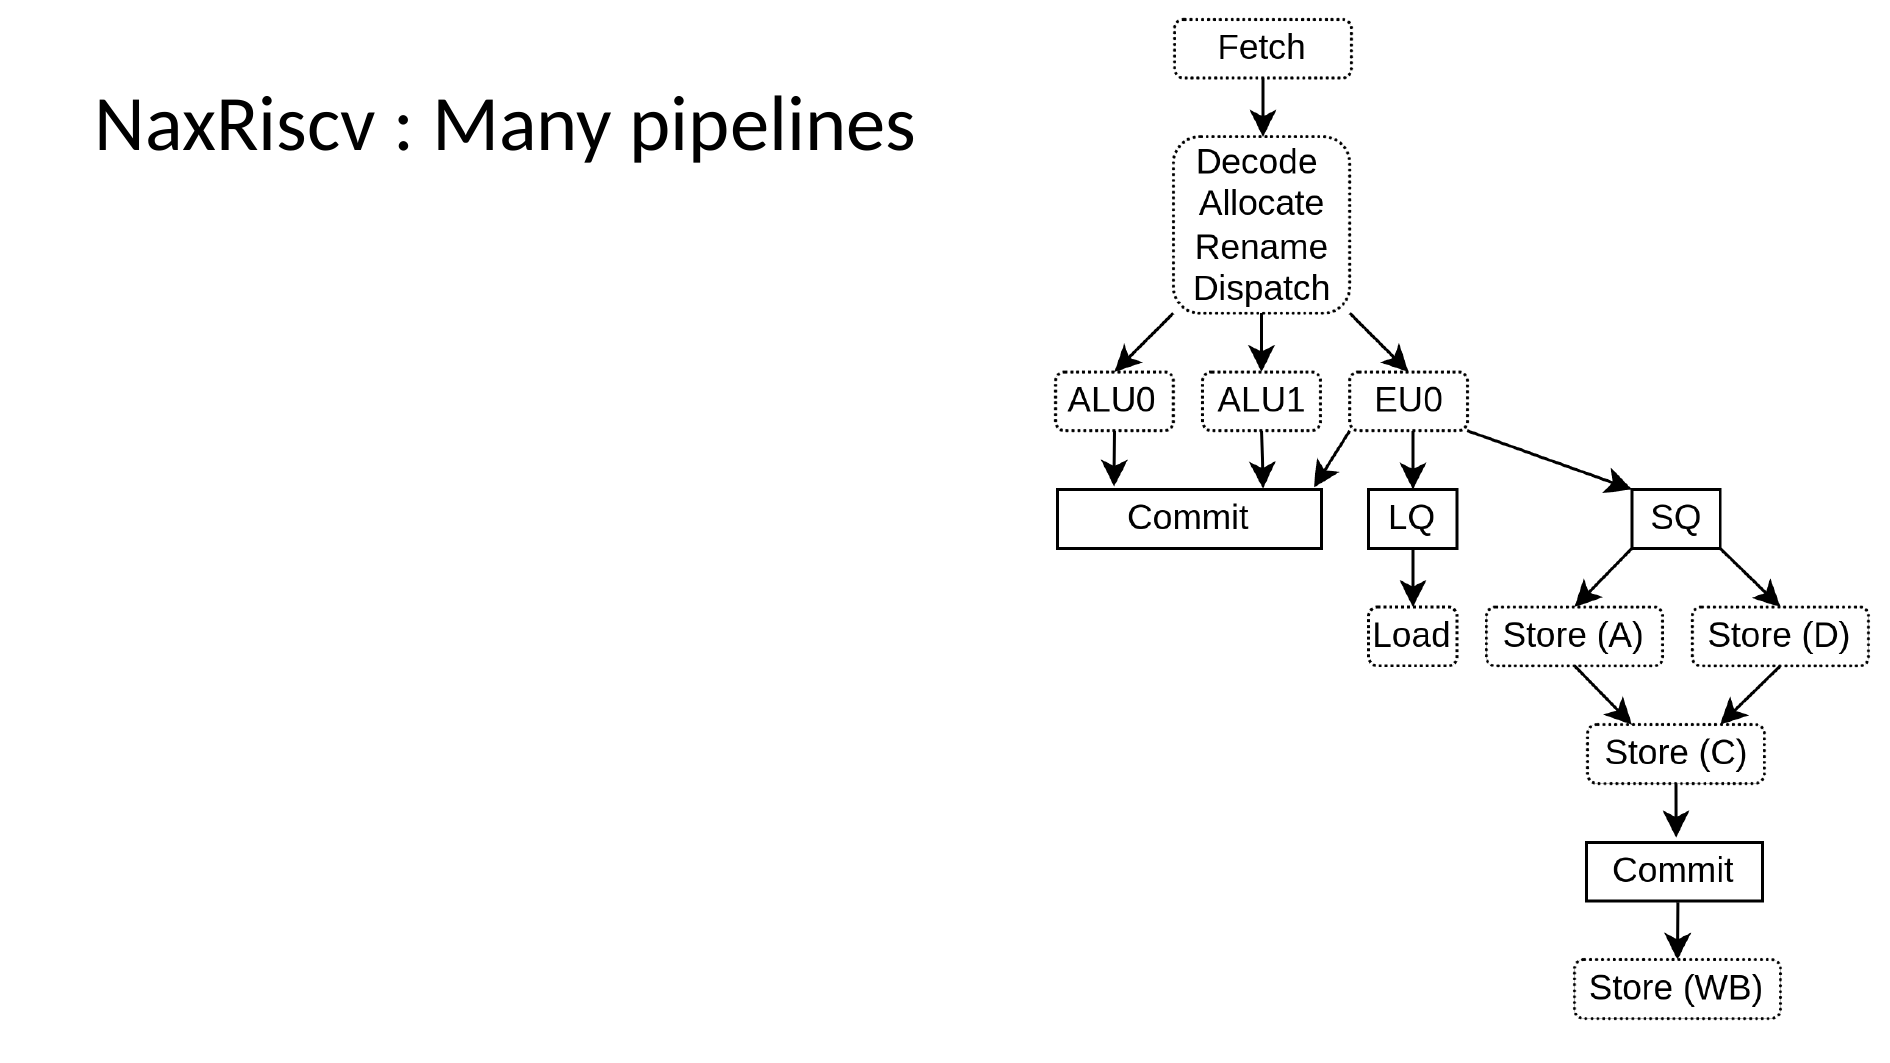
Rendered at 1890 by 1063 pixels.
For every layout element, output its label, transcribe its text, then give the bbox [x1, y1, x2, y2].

picture [1026, 0, 1890, 1052]
title NaxRiscv : Many pipelines [94, 42, 1026, 220]
